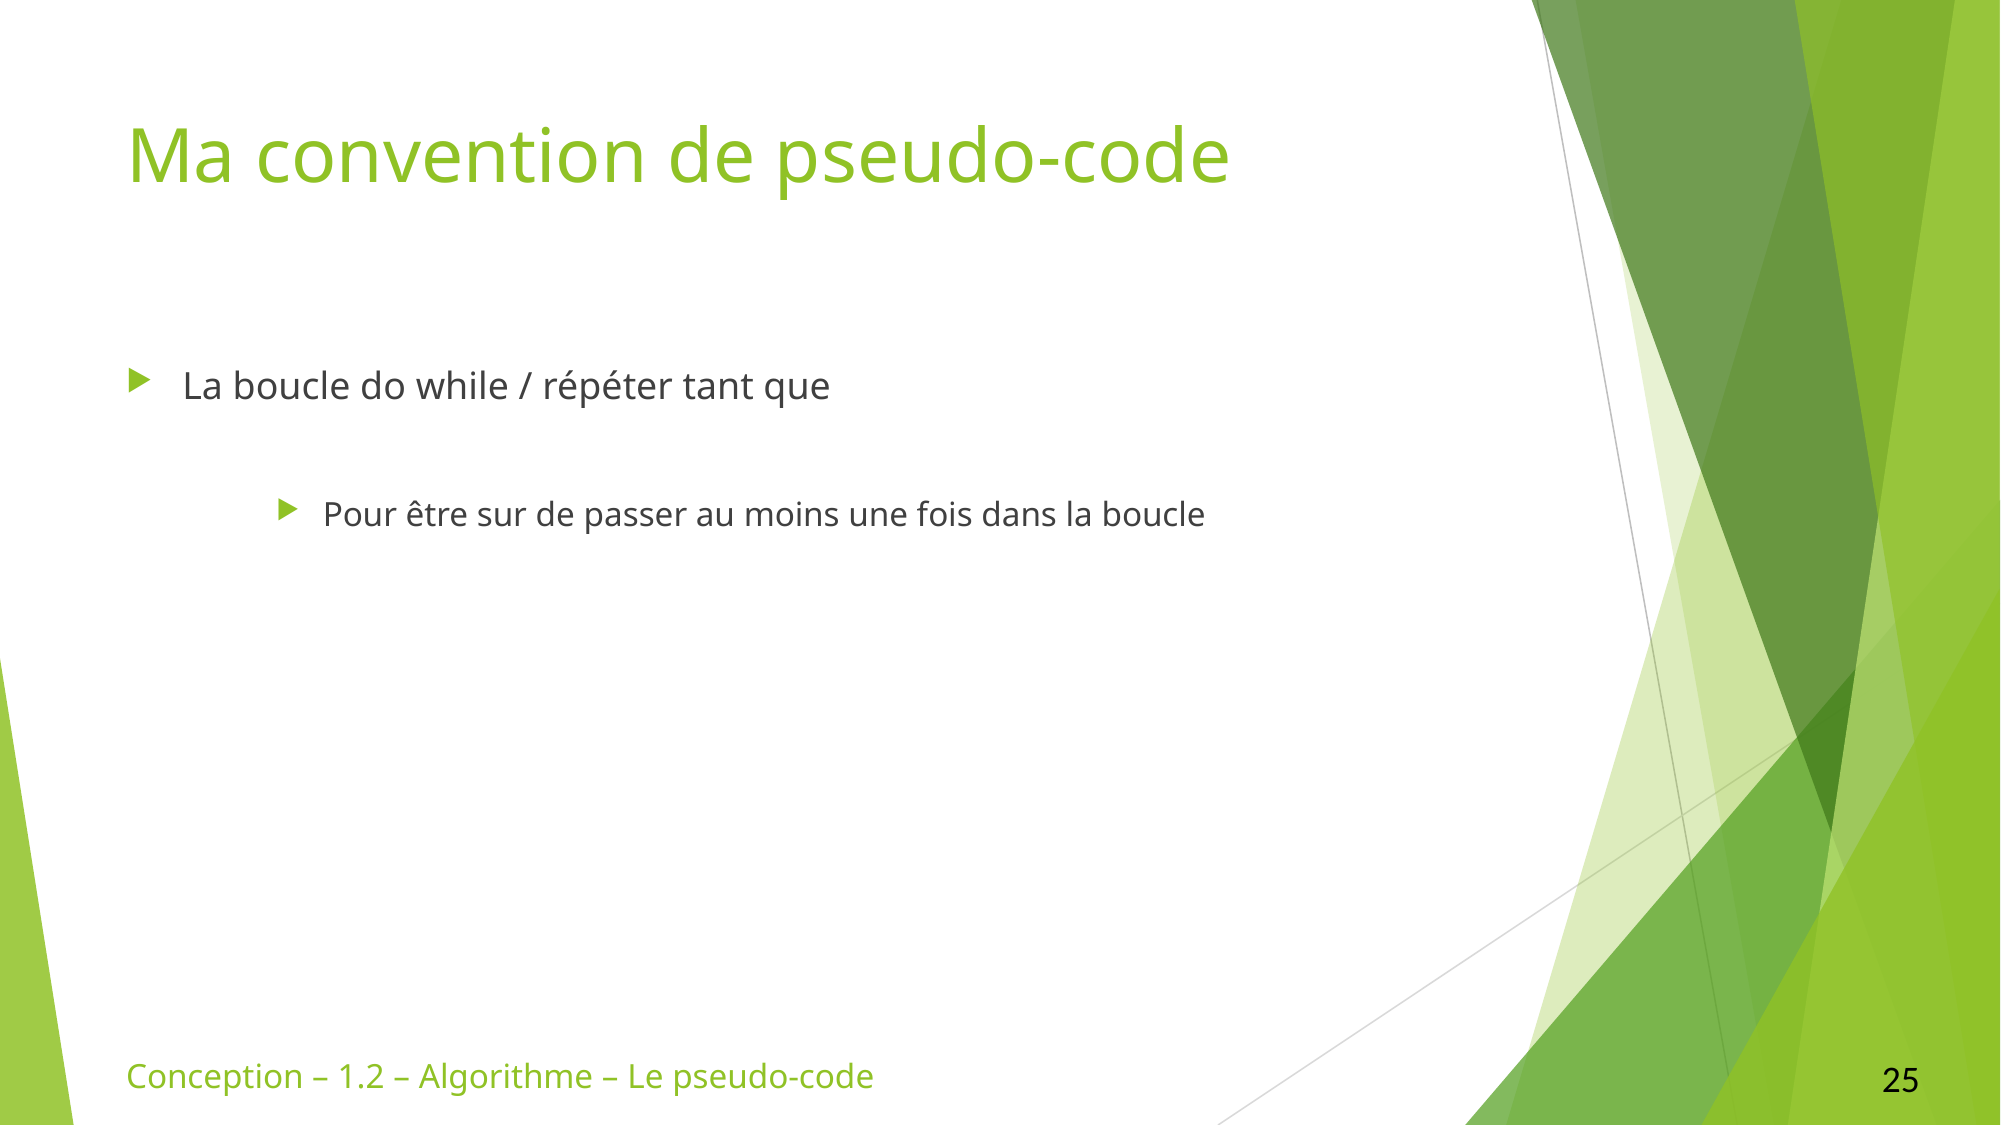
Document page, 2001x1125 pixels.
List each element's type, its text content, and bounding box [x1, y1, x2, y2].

list La boucle do while / répéter tant que Pour être sur de passer au moins une fois dans la boucle [111, 354, 1522, 992]
text_box Conception – 1.2 – Algorithme – Le pseudo-code [111, 1047, 1094, 1109]
text_box [1866, 1047, 1979, 1108]
title Ma convention de pseudo-code [111, 99, 1522, 317]
